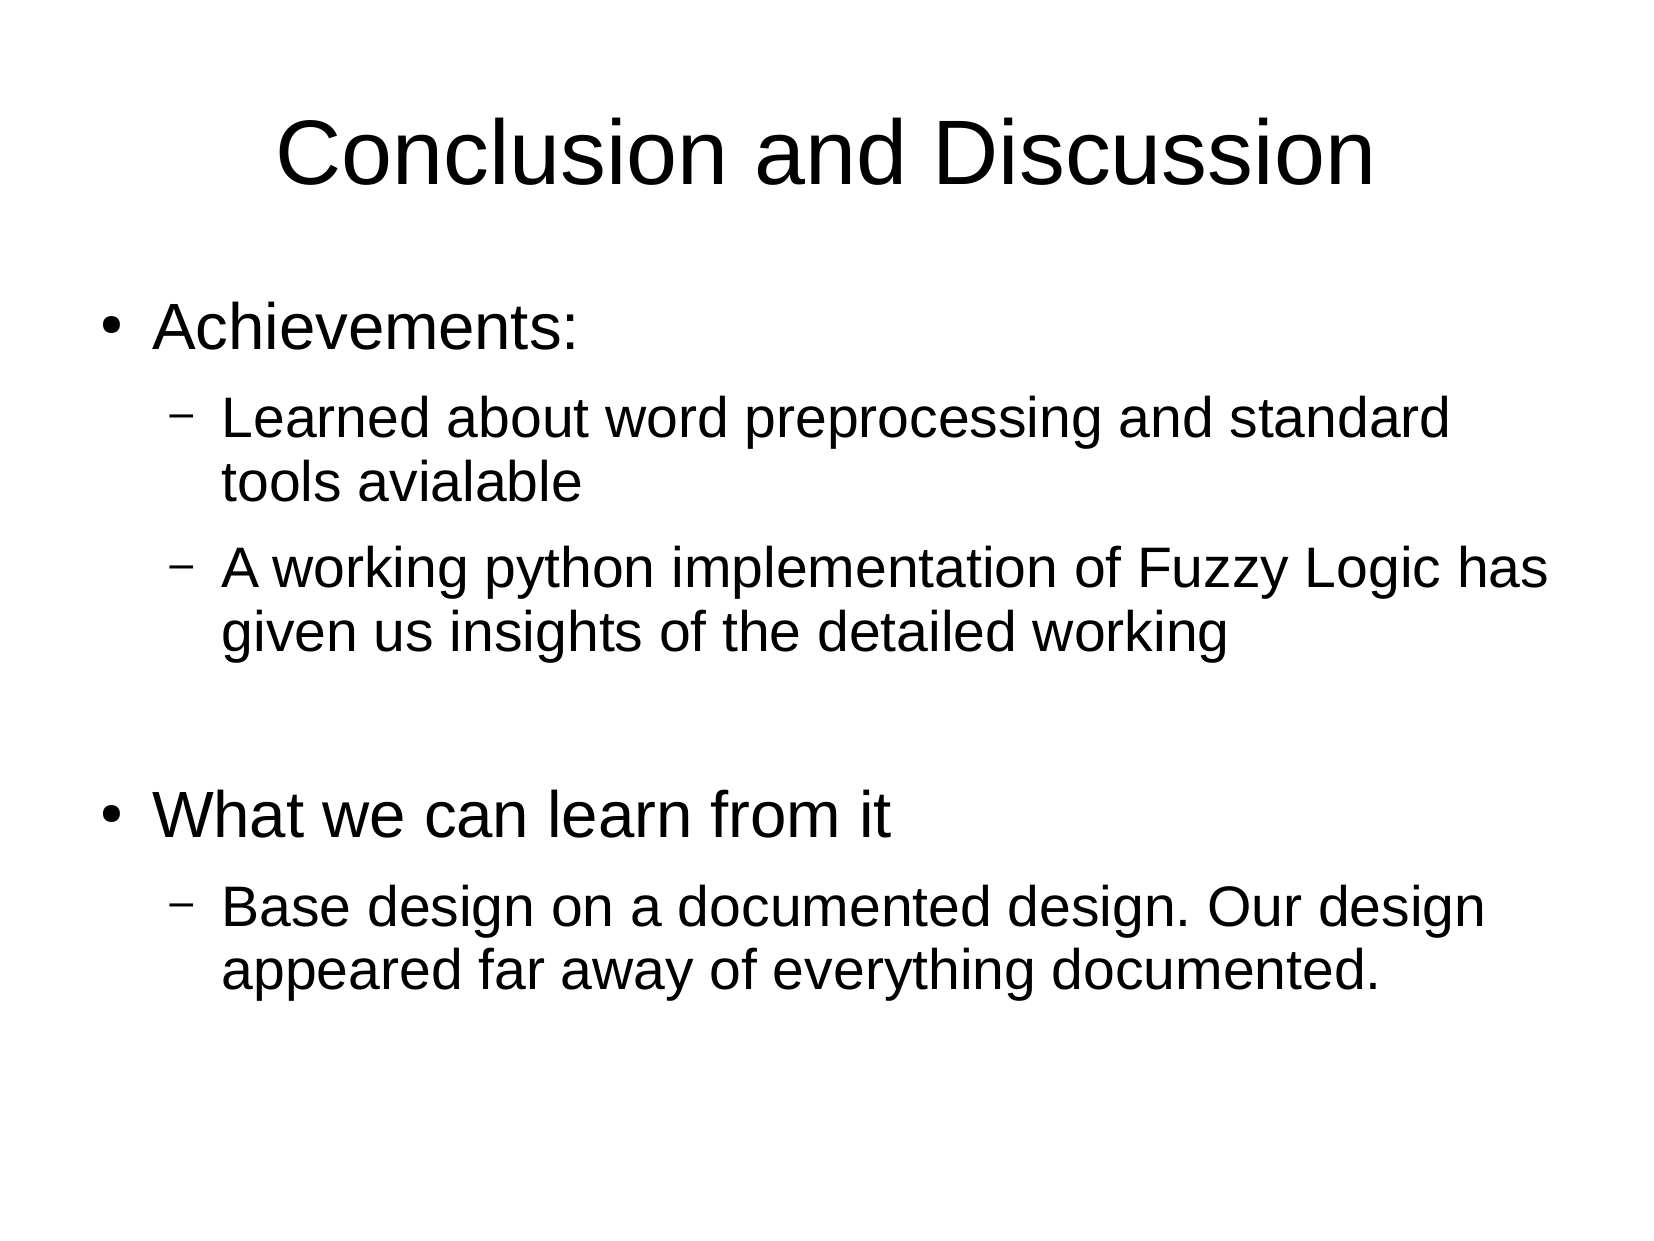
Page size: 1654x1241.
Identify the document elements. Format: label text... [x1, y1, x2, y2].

list Achievements: Learned about word preprocessing and standard tools avialable A working python implementation of Fuzzy Logic has given us insights of the detailed working What we can learn from it Base design on a documented design. Our design appeared far away of everything documented. [82, 290, 1571, 1010]
title Conclusion and Discussion [82, 49, 1571, 257]
